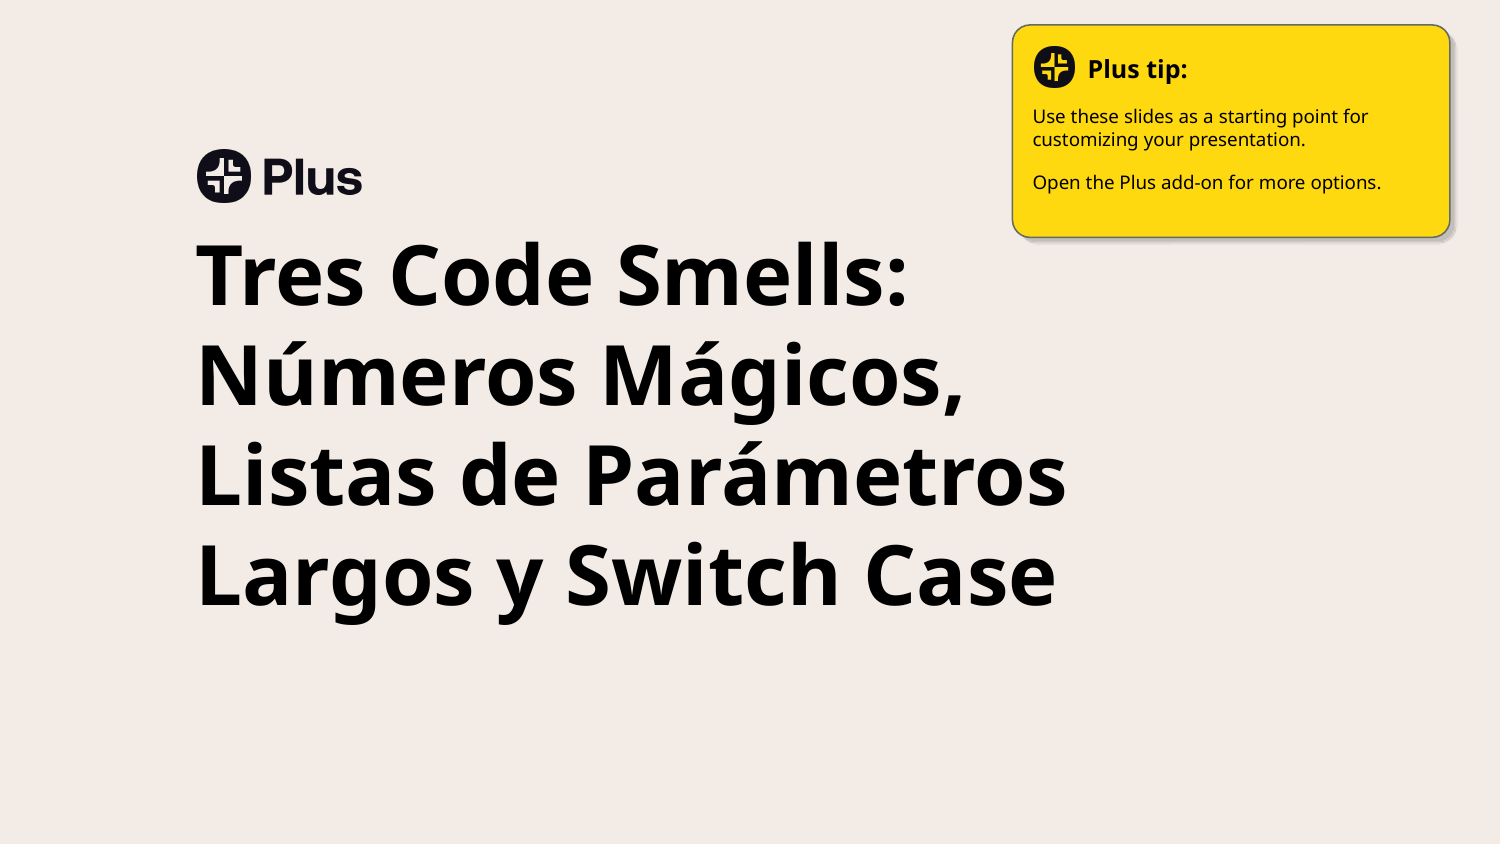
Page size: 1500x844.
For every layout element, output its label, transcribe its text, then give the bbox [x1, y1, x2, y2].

text_box Plus tip: [1087, 50, 1400, 88]
text_box Use these slides as a starting point for customizing your presentation. Open the Plus add-on for more options. [1012, 24, 1450, 238]
picture [197, 149, 362, 203]
picture [1034, 46, 1075, 88]
title Tres Code Smells: Números Mágicos, Listas de Parámetros Largos y Switch Case [180, 256, 1118, 588]
